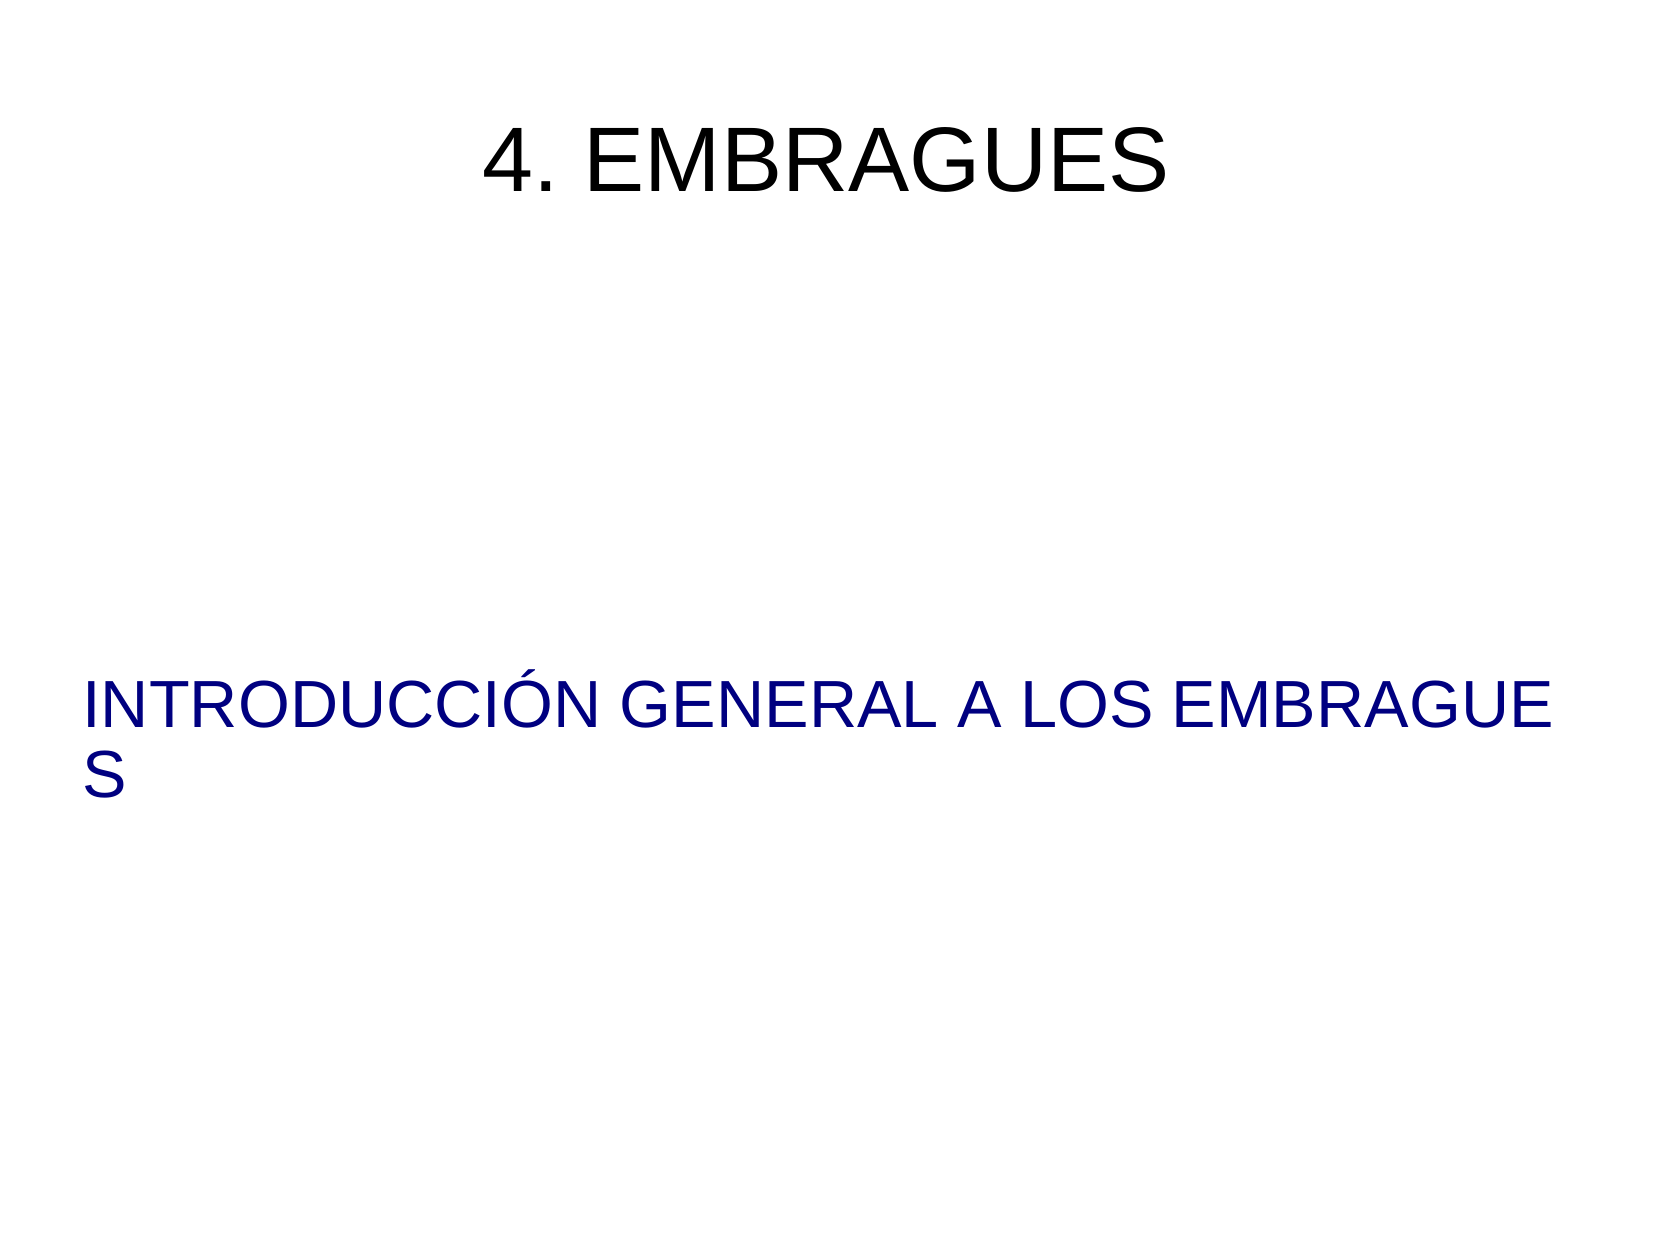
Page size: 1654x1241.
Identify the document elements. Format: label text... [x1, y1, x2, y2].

title 4. EMBRAGUES [82, 38, 1571, 268]
subtitle INTRODUCCIÓN GENERAL A LOS EMBRAGUES [82, 290, 1571, 1109]
